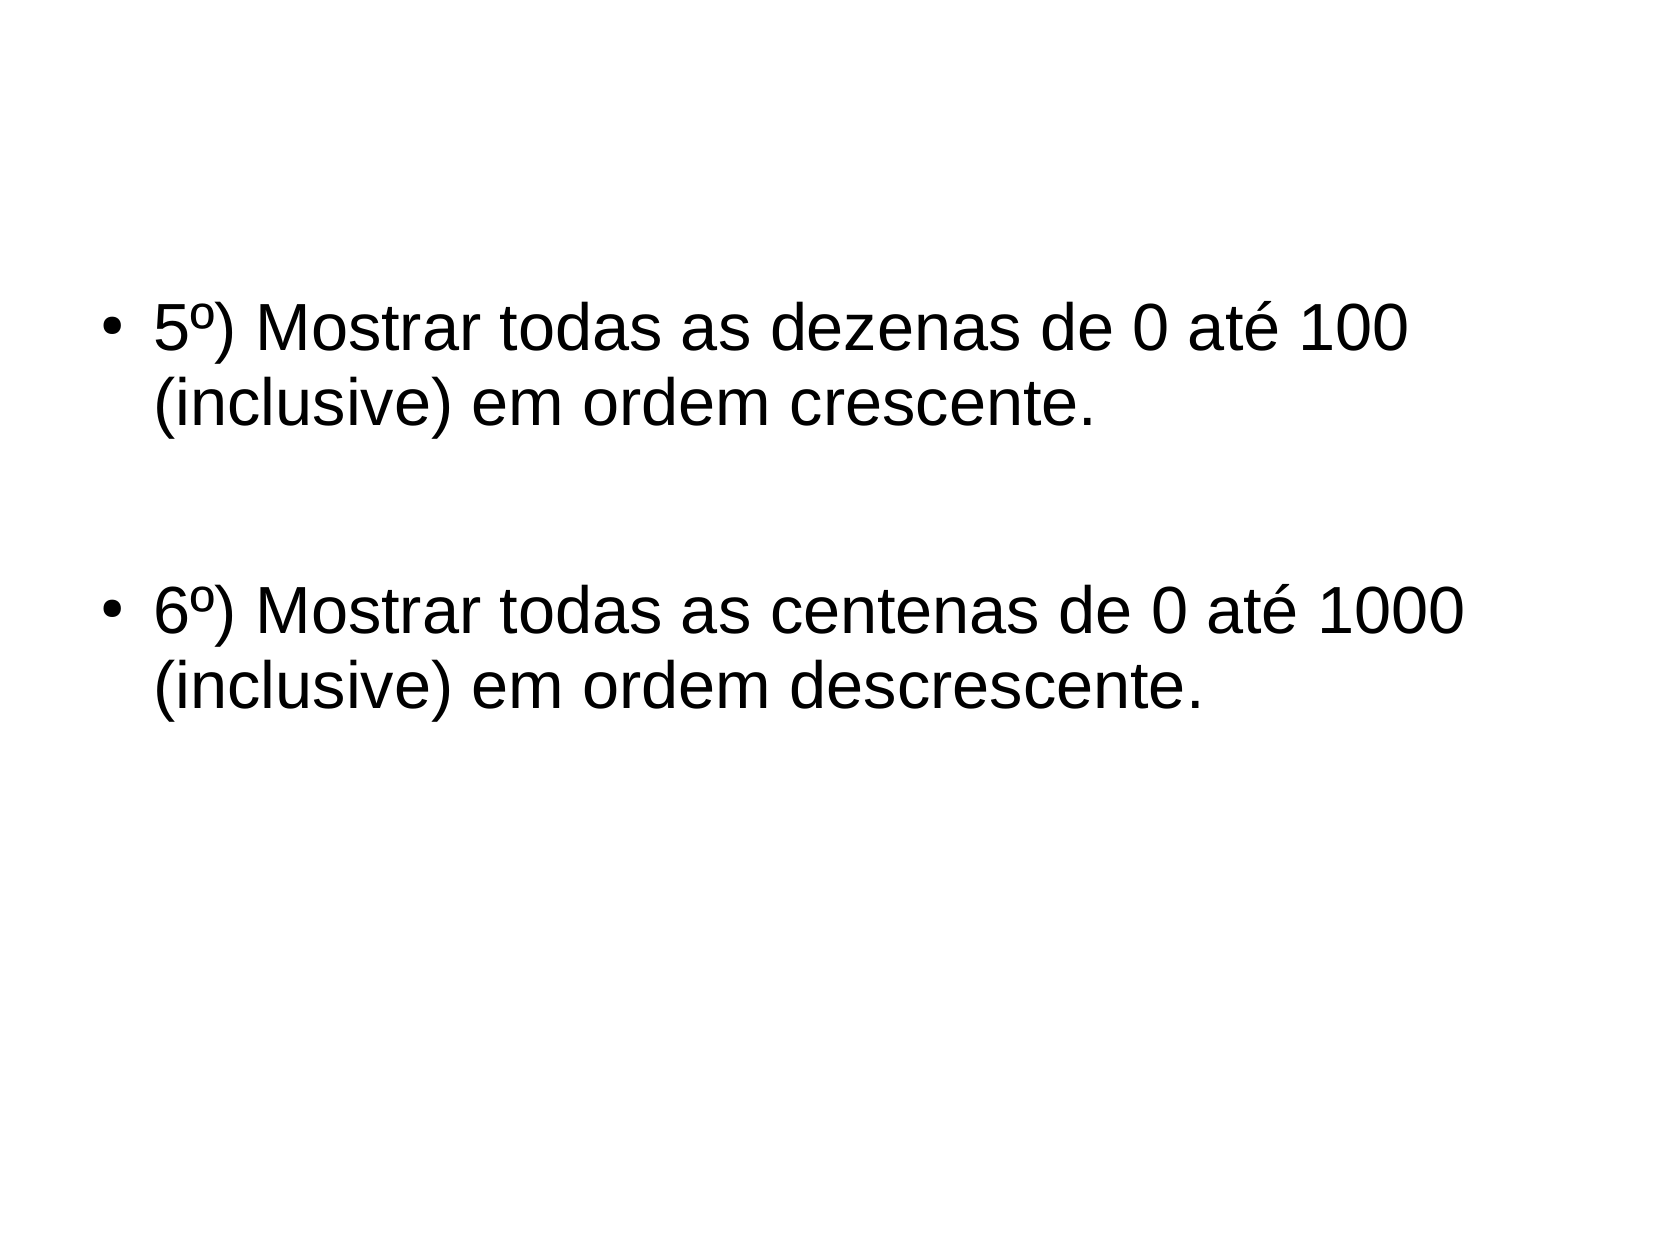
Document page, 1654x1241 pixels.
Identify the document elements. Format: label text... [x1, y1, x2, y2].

list 5º) Mostrar todas as dezenas de 0 até 100 (inclusive) em ordem crescente. 6º) Mostrar todas as centenas de 0 até 1000 (inclusive) em ordem descrescente. [82, 290, 1571, 1109]
